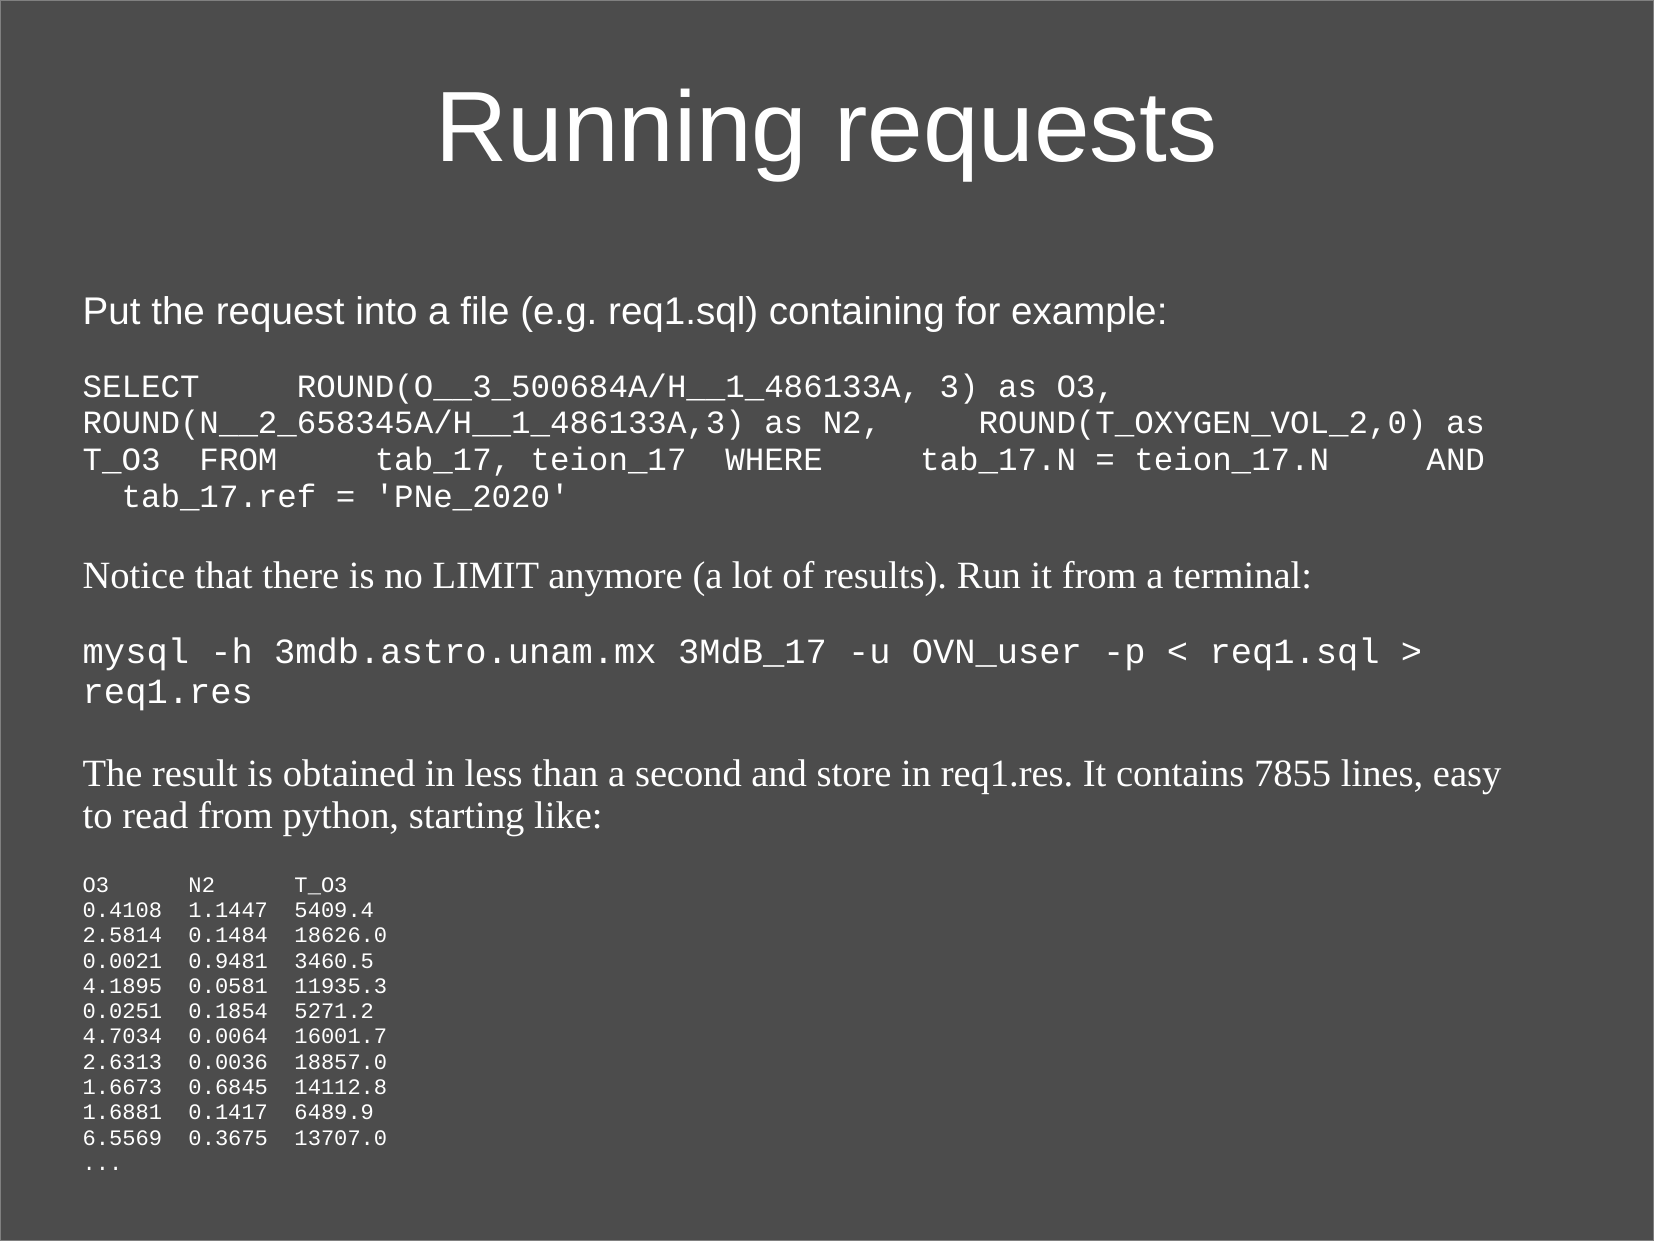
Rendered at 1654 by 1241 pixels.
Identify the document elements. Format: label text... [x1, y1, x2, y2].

title Running requests [389, 49, 1264, 205]
list Put the request into a file (e.g. req1.sql) containing for example: SELECT ROUND(O__3_500684A/H__1_486133A, 3) as O3, ROUND(N__2_658345A/H__1_486133A,3) as N2, ROUND(T_OXYGEN_VOL_2,0) as T_O3 FROM tab_17, teion_17 WHERE tab_17.N = teion_17.N AND tab_17.ref = 'PNe_2020' Notice that there is no LIMIT anymore (a lot of results). Run it from a terminal: mysql -h 3mdb.astro.unam.mx 3MdB_17 -u OVN_user -p < req1.sql > req1.res The result is obtained in less than a second and store in req1.res. It contains 7855 lines, easy to read from python, starting like: O3 N2 T_O3 0.4108 1.1447 5409.4 2.5814 0.1484 18626.0 0.0021 0.9481 3460.5 4.1895 0.0581 11935.3 0.0251 0.1854 5271.2 4.7034 0.0064 16001.7 2.6313 0.0036 18857.0 1.6673 0.6845 14112.8 1.6881 0.1417 6489.9 6.5569 0.3675 13707.0 ... [82, 290, 1538, 1186]
